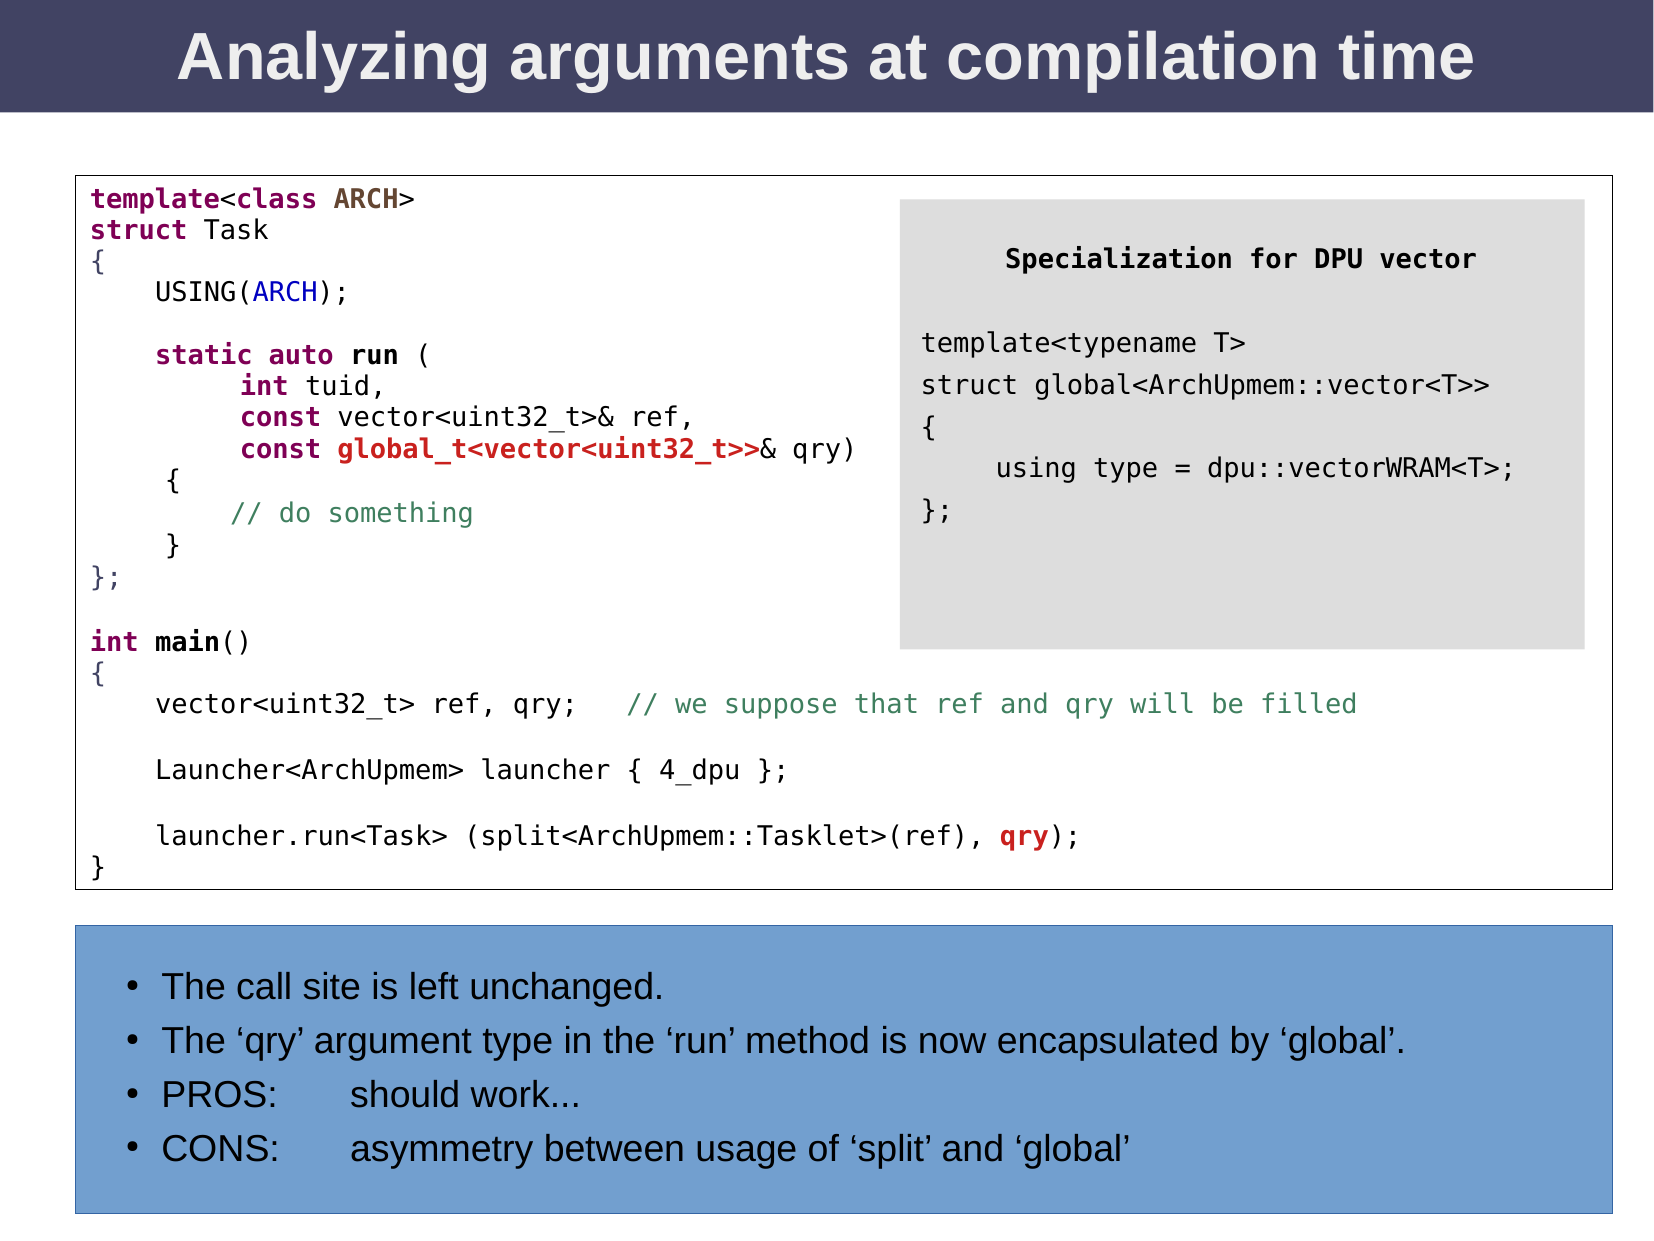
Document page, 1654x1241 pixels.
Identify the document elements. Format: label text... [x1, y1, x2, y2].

text_box template<class ARCH> struct Task { USING(ARCH); static auto run ( int tuid, const vector<uint32_t>& ref, const global_t<vector<uint32_t>>& qry) { // do something } }; int main() { vector<uint32_t> ref, qry; // we suppose that ref and qry will be filled Launcher<ArchUpmem> launcher { 4_dpu }; launcher.run<Task> (split<ArchUpmem::Tasklet>(ref), qry); } [75, 175, 1613, 890]
text_box The call site is left unchanged. The ‘qry’ argument type in the ‘run’ method is now encapsulated by ‘global’. PROS: should work... CONS: asymmetry between usage of ‘split’ and ‘global’ [75, 925, 1613, 1214]
text_box Specialization for DPU vector template<typename T> struct global<ArchUpmem::vector<T>> { using type = dpu::vectorWRAM<T>; }; [899, 199, 1585, 650]
text_box Analyzing arguments at compilation time [0, 0, 1654, 113]
